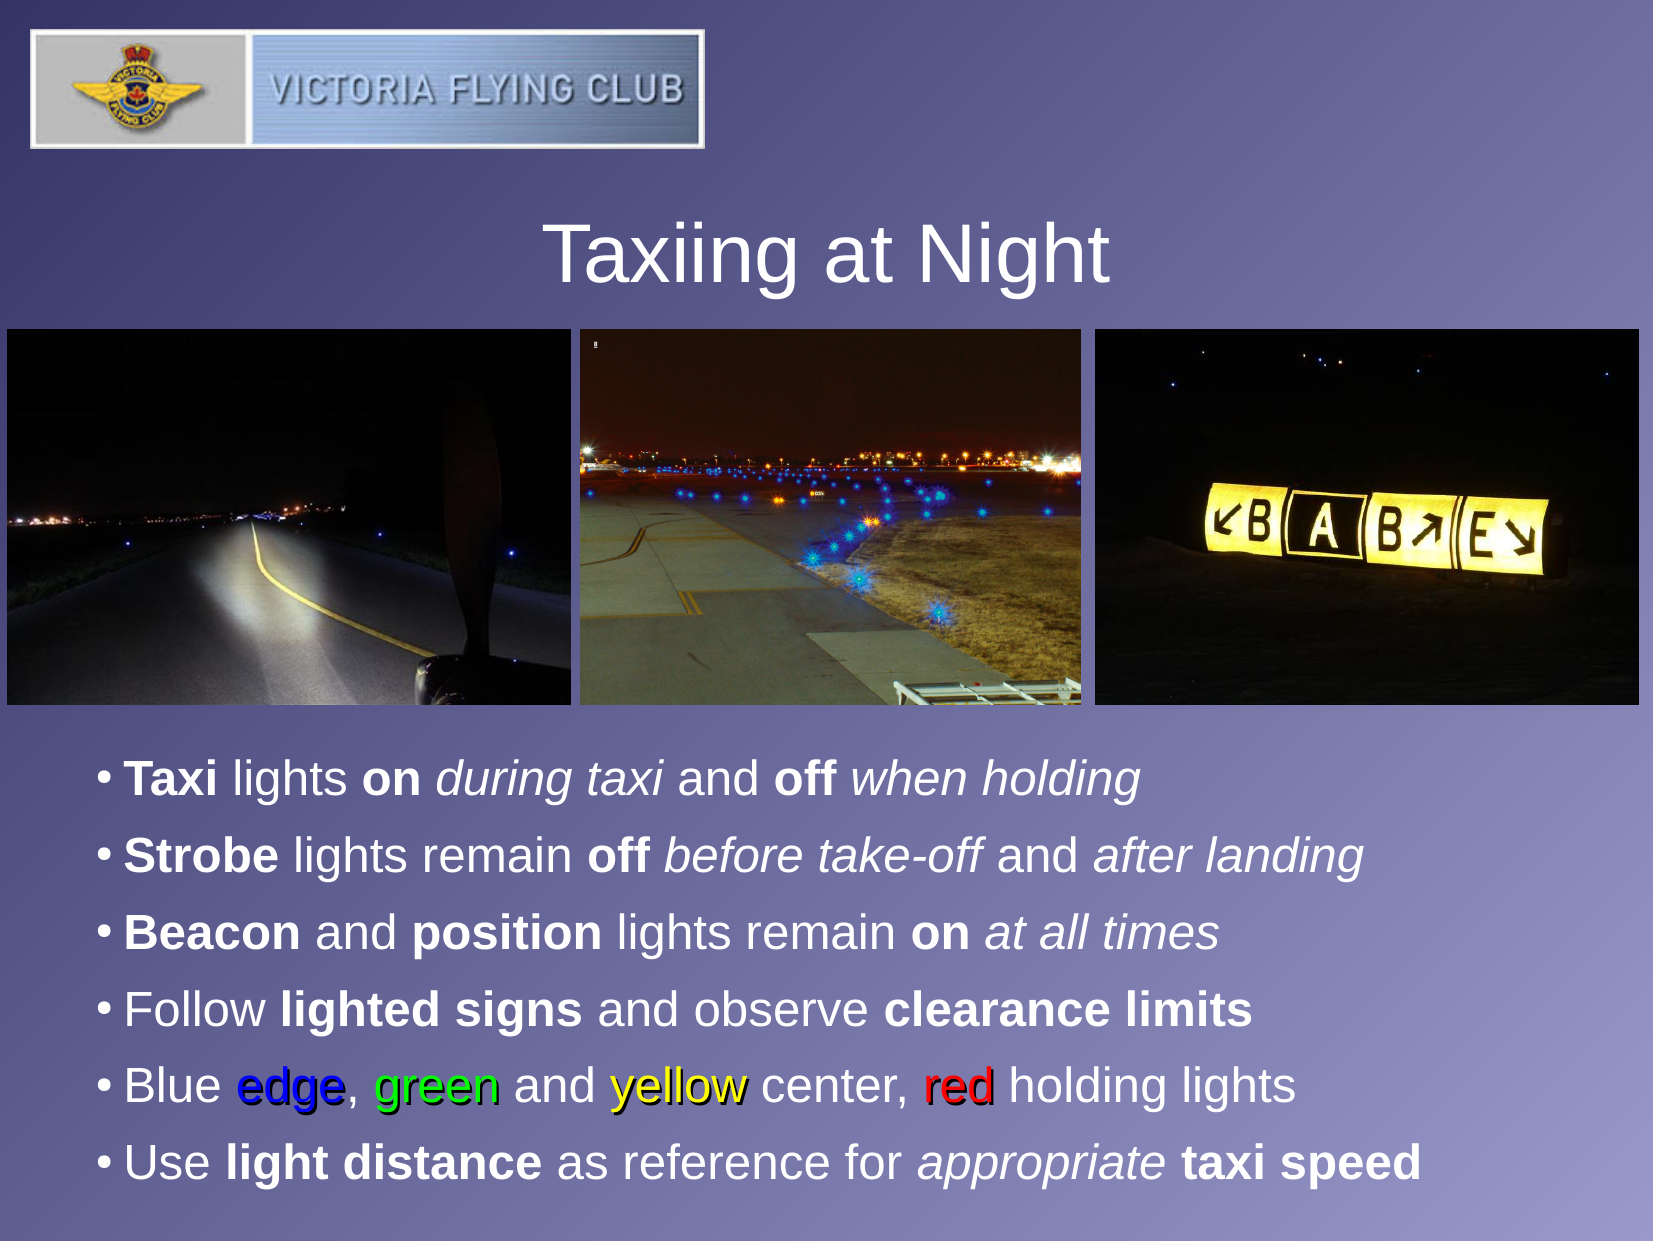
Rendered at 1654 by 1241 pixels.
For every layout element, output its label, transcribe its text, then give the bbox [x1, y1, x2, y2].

title Taxiing at Night [82, 150, 1571, 358]
picture [30, 29, 705, 149]
picture [1095, 329, 1639, 706]
list Taxi lights on during taxi and off when holding Strobe lights remain off before take-off and after landing Beacon and position lights remain on at all times Follow lighted signs and observe clearance limits Blue edge, green and yellow center, red holding lights Use light distance as reference for appropriate taxi speed [82, 750, 1571, 1201]
picture [580, 329, 1081, 706]
picture [7, 329, 571, 706]
